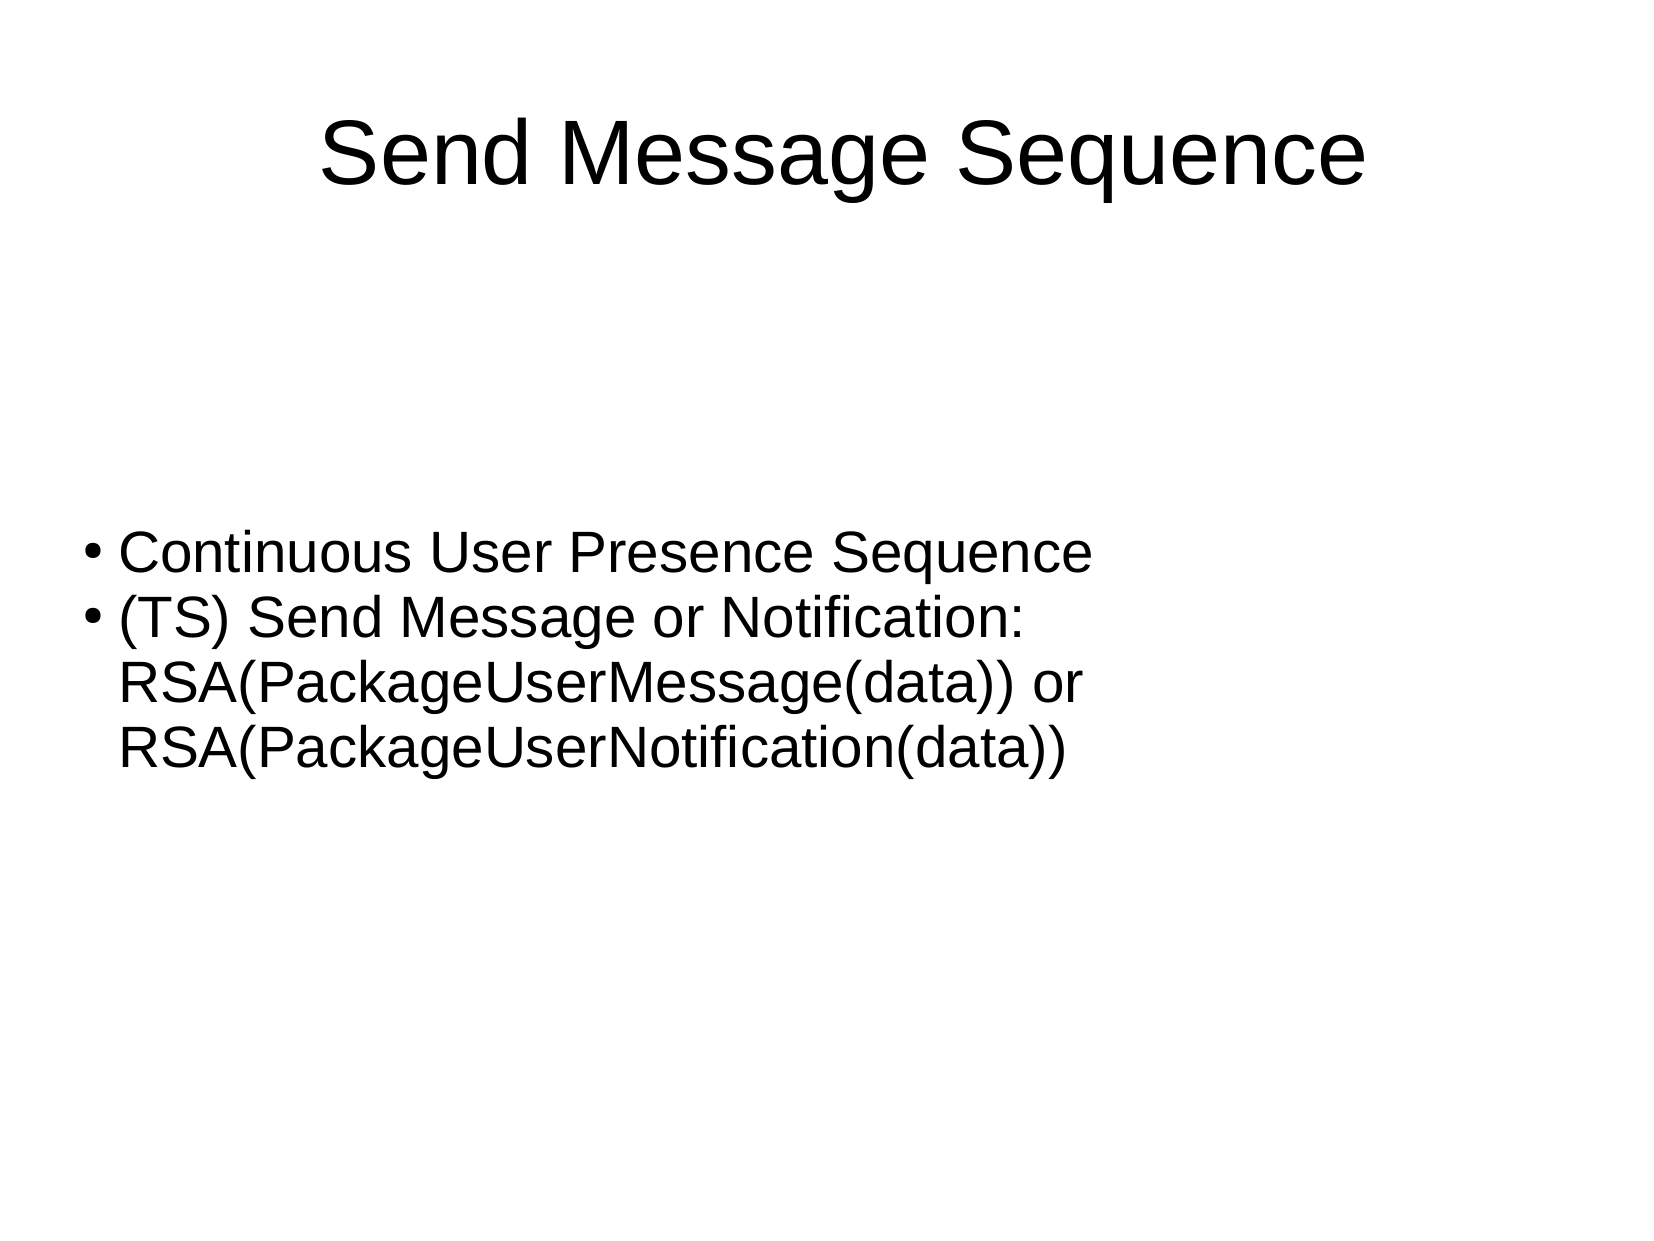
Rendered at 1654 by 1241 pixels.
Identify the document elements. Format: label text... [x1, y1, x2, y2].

subtitle Continuous User Presence Sequence (TS) Send Message or Notification: RSA(PackageUserMessage(data)) or RSA(PackageUserNotification(data)) [82, 238, 1571, 1062]
title Send Message Sequence [82, 49, 1571, 238]
